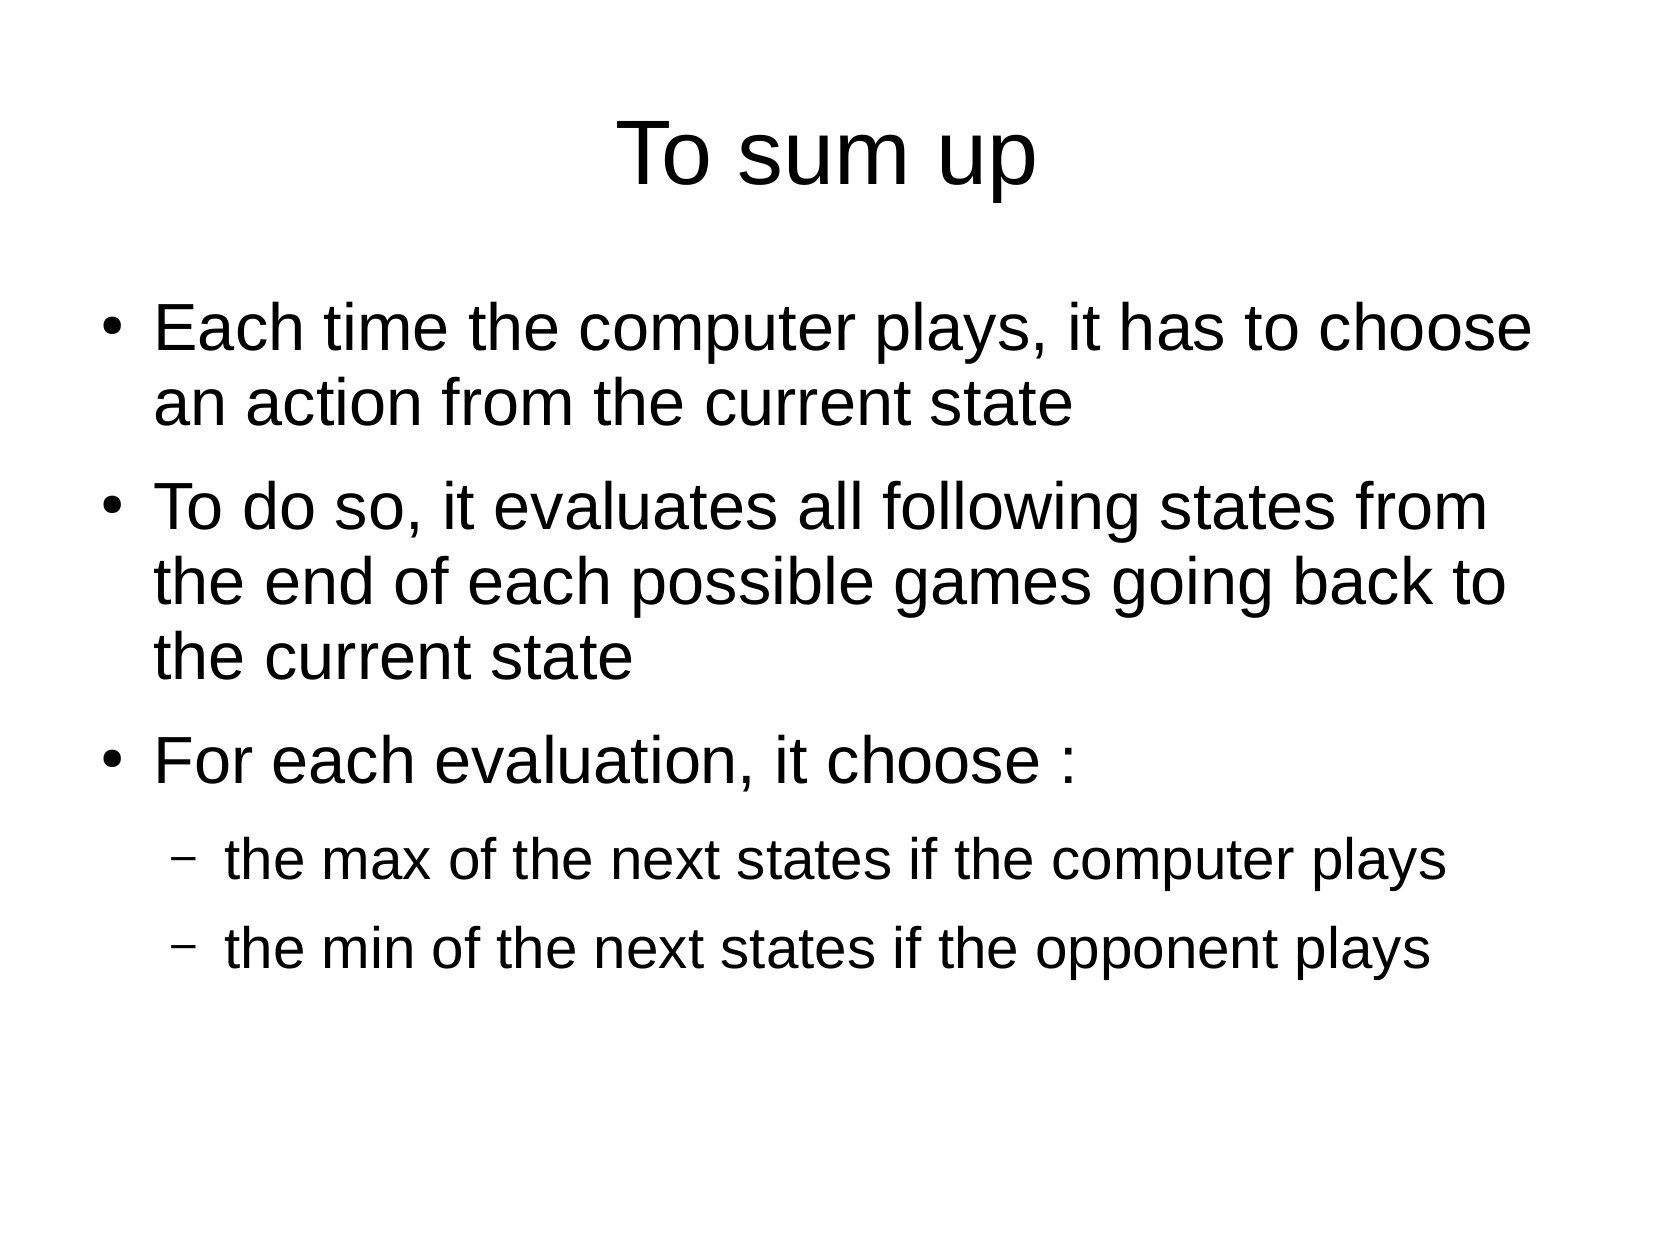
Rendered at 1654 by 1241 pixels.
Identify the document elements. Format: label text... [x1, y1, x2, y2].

list Each time the computer plays, it has to choose an action from the current state To do so, it evaluates all following states from the end of each possible games going back to the current state For each evaluation, it choose : the max of the next states if the computer plays the min of the next states if the opponent plays [82, 290, 1538, 1010]
title To sum up [82, 49, 1571, 257]
